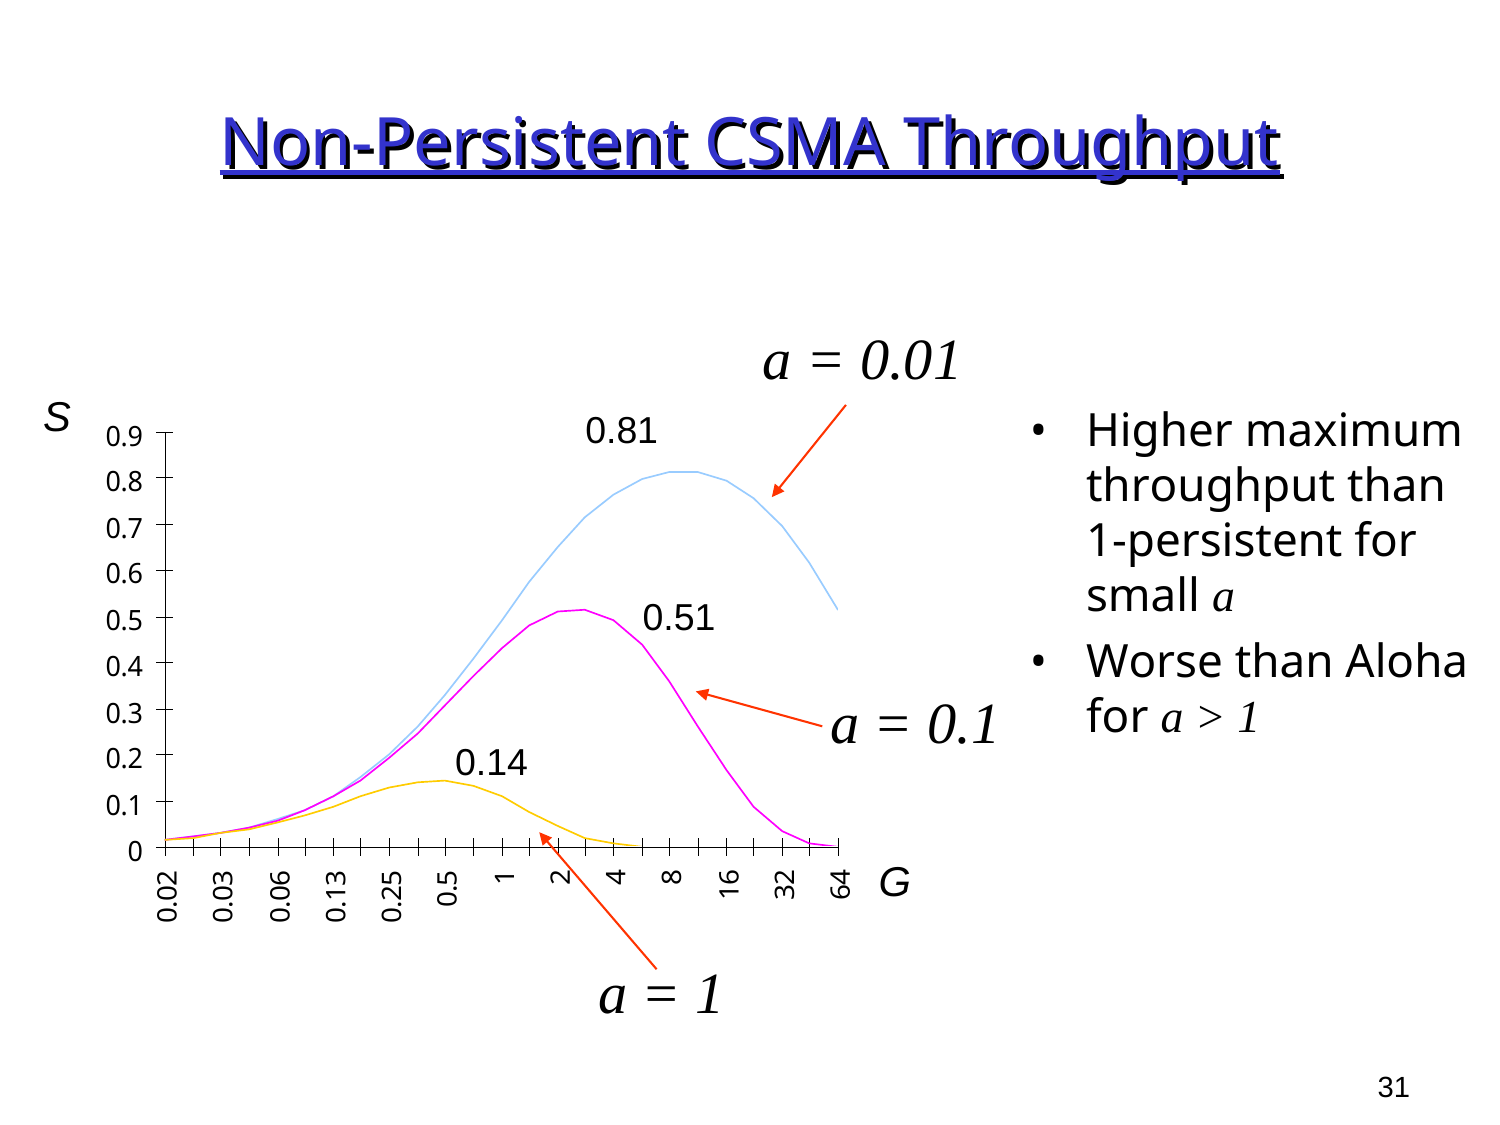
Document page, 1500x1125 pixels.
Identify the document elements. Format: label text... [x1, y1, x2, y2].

text_box a = 1 [583, 947, 740, 1033]
chart [75, 383, 1027, 955]
title Non-Persistent CSMA Throughput [75, 45, 1426, 233]
text_box a = 0.1 [815, 677, 1015, 764]
text_box 0.14 [440, 730, 543, 791]
text_box 0.81 [570, 398, 674, 459]
text_box 0.51 [627, 585, 731, 646]
text_box a = 0.01 [747, 313, 978, 400]
text_box S [28, 382, 84, 448]
text_box G [864, 847, 932, 913]
text_box Higher maximum throughput than 1-persistent for small a Worse than Aloha for a > 1 [1015, 393, 1500, 936]
